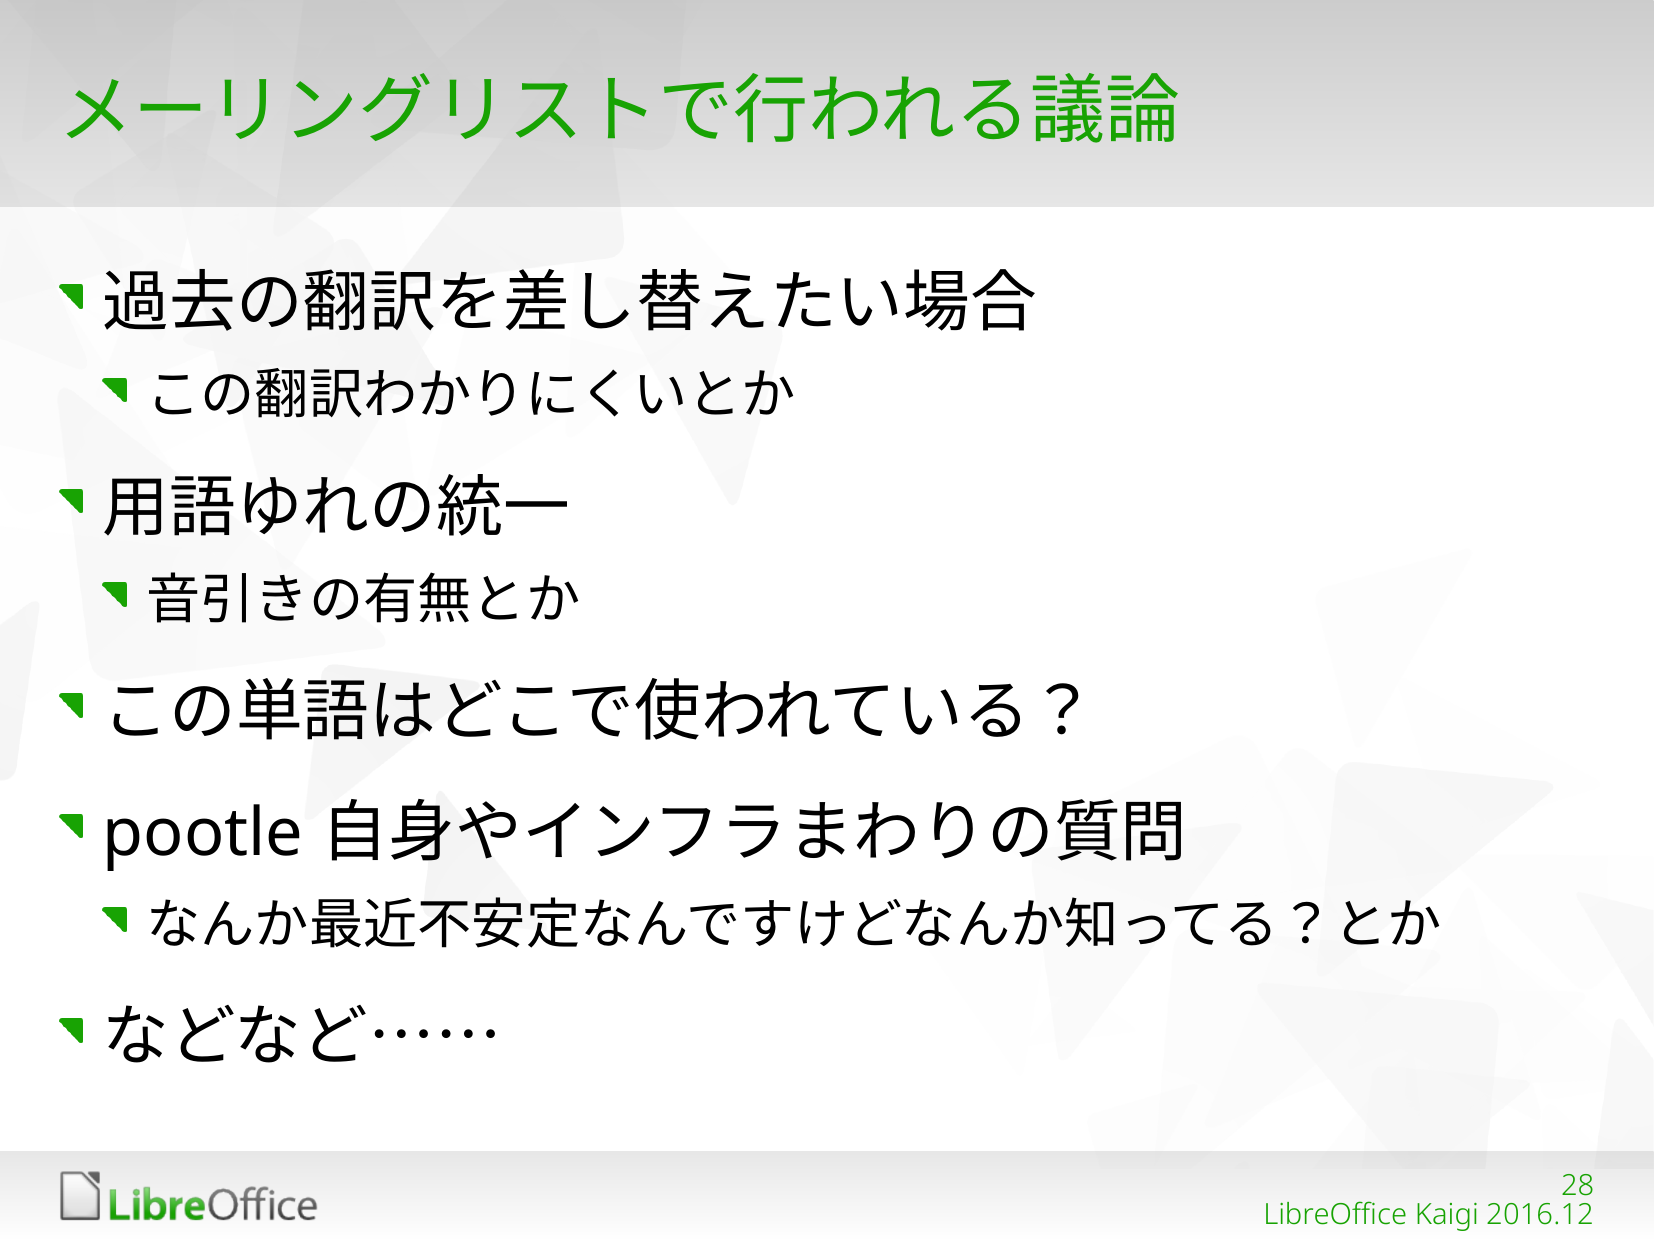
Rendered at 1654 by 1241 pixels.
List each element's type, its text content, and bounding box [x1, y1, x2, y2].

title メーリングリストで行われる議論 [59, 29, 1595, 178]
picture [915, 548, 1654, 1169]
list 過去の翻訳を差し替えたい場合 この翻訳わかりにくいとか 用語ゆれの統一 音引きの有無とか この単語はどこで使われている？ pootle自身やインフラまわりの質問 なんか最近不安定なんですけどなんか知ってる？とか などなど…… [59, 248, 1595, 1097]
picture [0, 0, 783, 931]
picture [41, 1152, 337, 1240]
